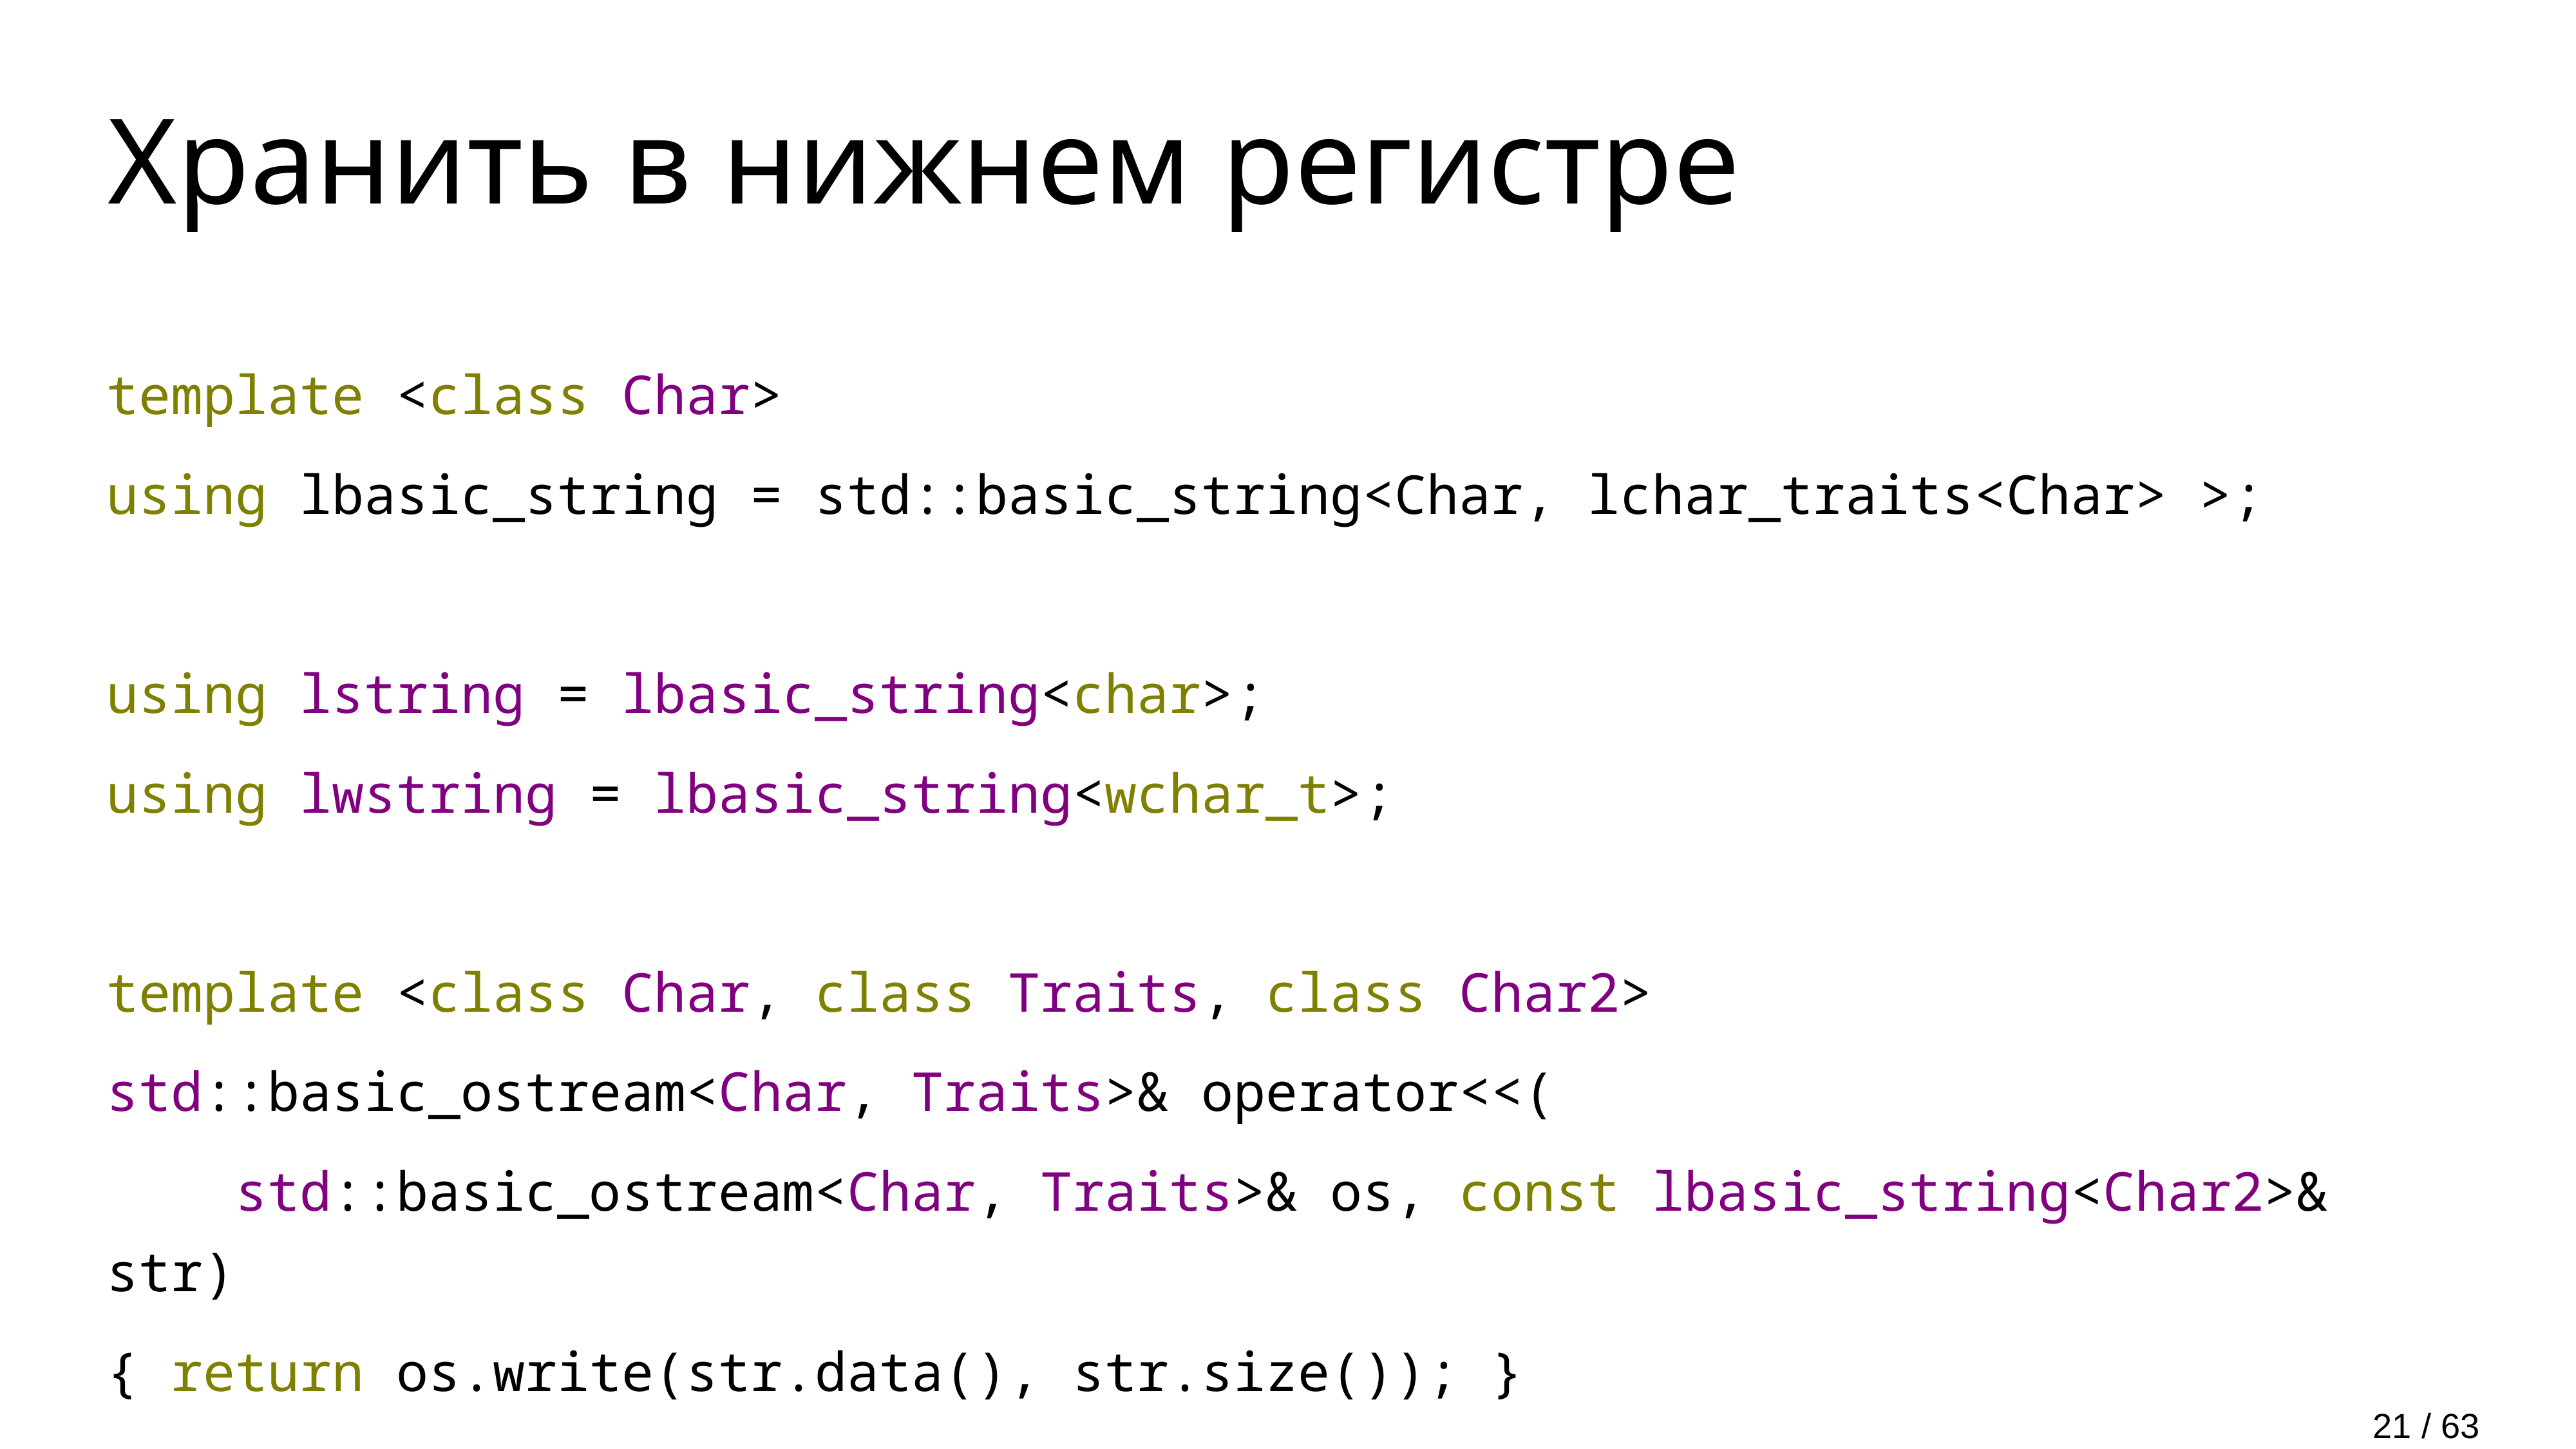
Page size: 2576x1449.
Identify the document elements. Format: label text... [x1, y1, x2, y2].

title Хранить в нижнем регистре [108, 80, 2468, 242]
text_box <number> / 63 [2363, 1402, 2576, 1449]
list template <class Char> using lbasic_string = std::basic_string<Char, lchar_traits<Char> >; using lstring = lbasic_string<char>; using lwstring = lbasic_string<wchar_t>; template <class Char, class Traits, class Char2> std::basic_ostream<Char, Traits>& operator<<( std::basic_ostream<Char, Traits>& os, const lbasic_string<Char2>& str) { return os.write(str.data(), str.size()); } [0, 295, 2576, 1449]
